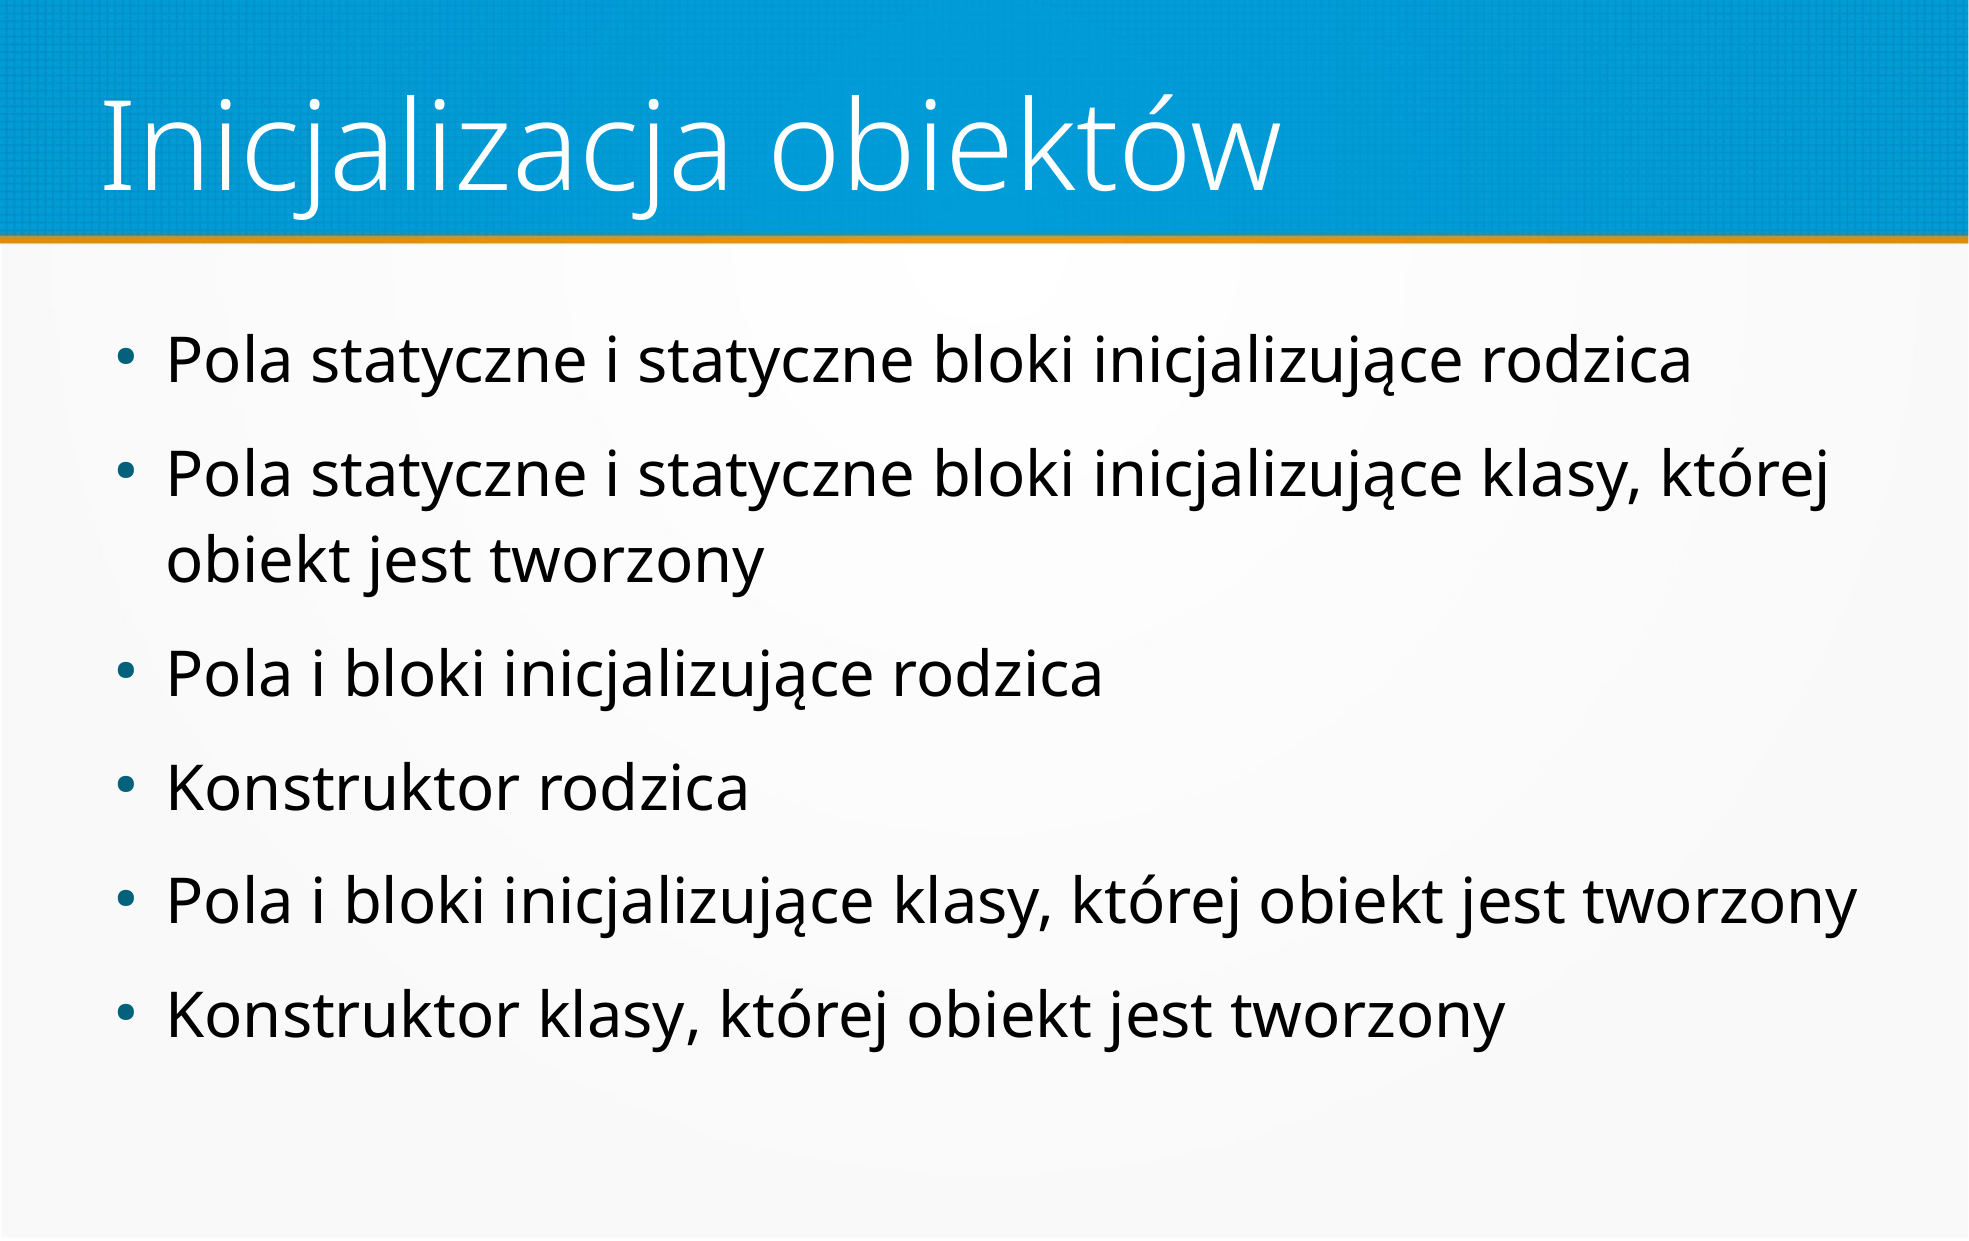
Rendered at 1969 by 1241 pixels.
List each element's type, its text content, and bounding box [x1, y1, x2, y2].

title Inicjalizacja obiektów [98, 19, 1870, 227]
picture [0, 233, 1969, 1241]
list Pola statyczne i statyczne bloki inicjalizujące rodzica Pola statyczne i statyczne bloki inicjalizujące klasy, której obiekt jest tworzony Pola i bloki inicjalizujące rodzica Konstruktor rodzica Pola i bloki inicjalizujące klasy, której obiekt jest tworzony Konstruktor klasy, której obiekt jest tworzony [98, 315, 1861, 1081]
